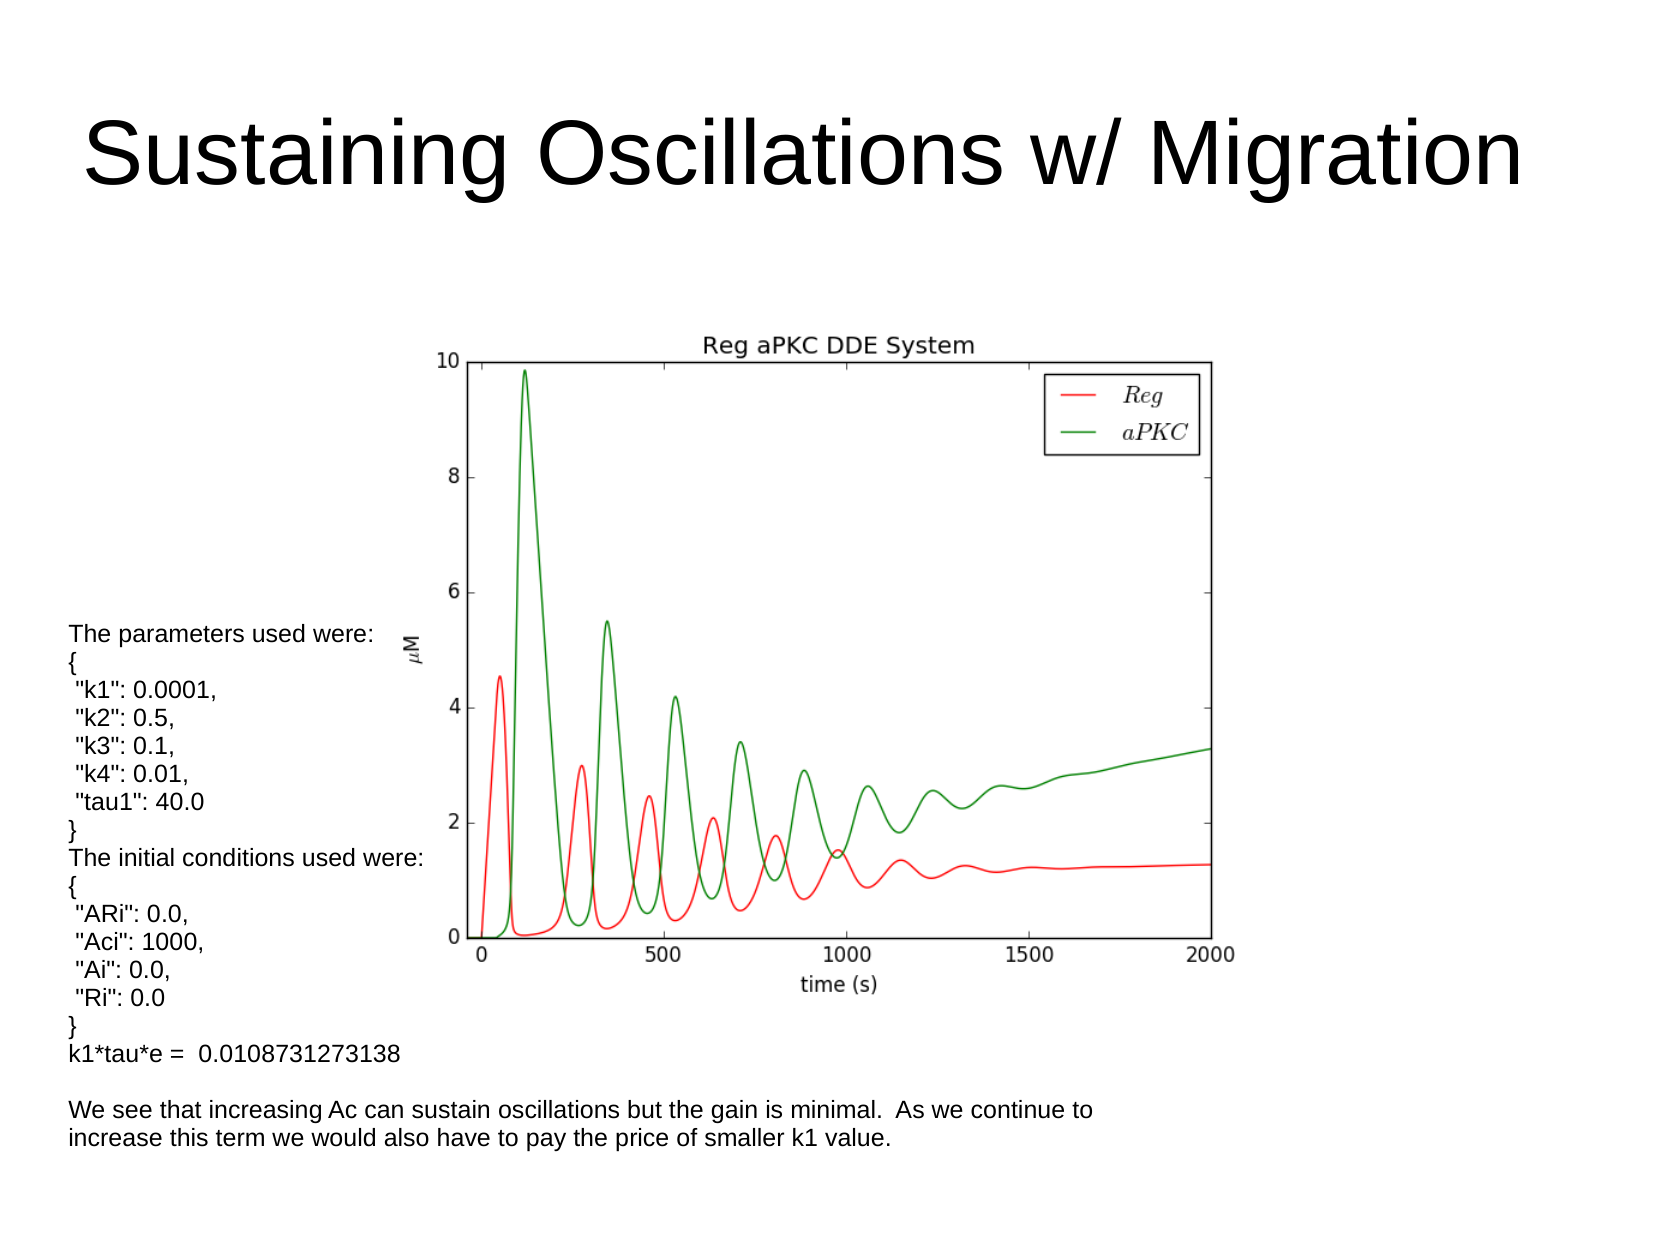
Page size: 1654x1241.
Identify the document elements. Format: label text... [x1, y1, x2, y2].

title Sustaining Oscillations w/ Migration [82, 49, 1571, 257]
text_box The parameters used were: { "k1": 0.0001, "k2": 0.5, "k3": 0.1, "k4": 0.01, "tau1": 40.0 } The initial conditions used were: { "ARi": 0.0, "Aci": 1000, "Ai": 0.0, "Ri": 0.0 } k1*tau*e = 0.0108731273138 We see that increasing Ac can sustain oscillations but the gain is minimal. As we continue to increase this term we would also have to pay the price of smaller k1 value. [53, 612, 1182, 1241]
picture [347, 290, 1307, 1010]
